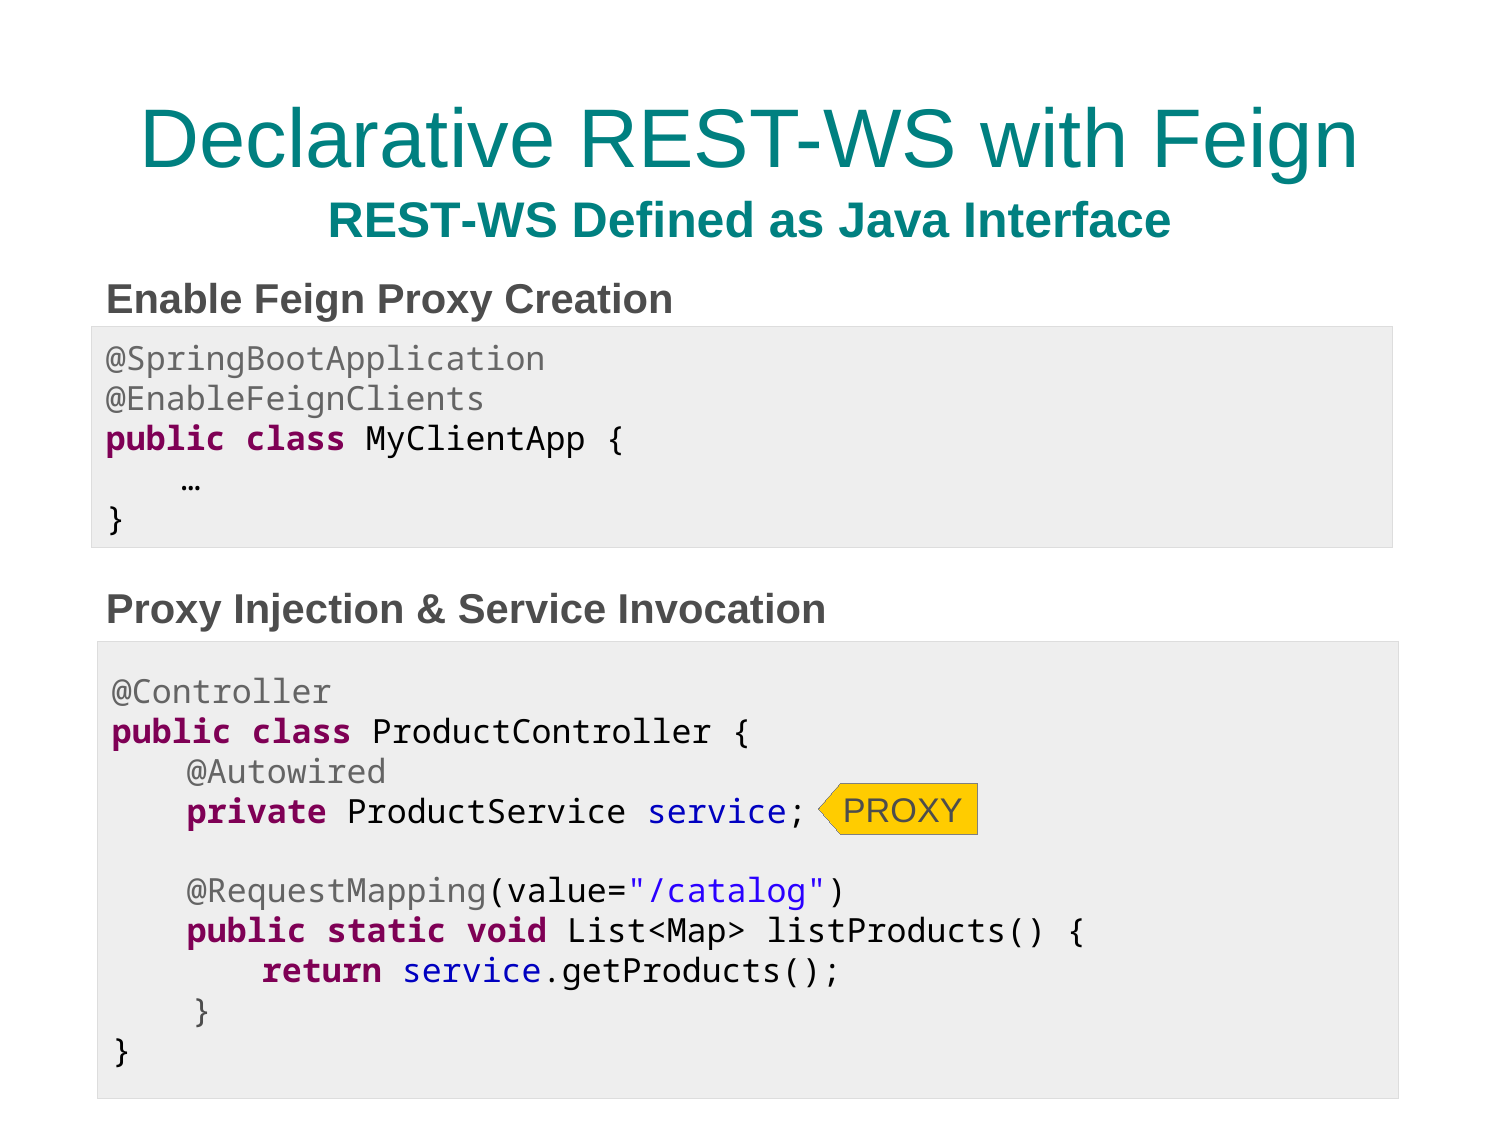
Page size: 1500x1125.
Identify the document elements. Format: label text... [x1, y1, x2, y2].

title Declarative REST-WS with Feign [75, 44, 1425, 180]
text_box @SpringBootApplication @EnableFeignClients public class MyClientApp { … } [91, 326, 1393, 548]
text_box REST-WS Defined as Java Interface [0, 180, 1500, 255]
text_box PROXY [818, 783, 978, 835]
text_box Enable Feign Proxy Creation [91, 264, 1233, 330]
text_box @Controller public class ProductController { @Autowired private ProductService service; @RequestMapping(value="/catalog") public static void List<Map> listProducts() { return service.getProducts(); } } [97, 641, 1399, 1099]
text_box Proxy Injection & Service Invocation [91, 574, 1395, 641]
